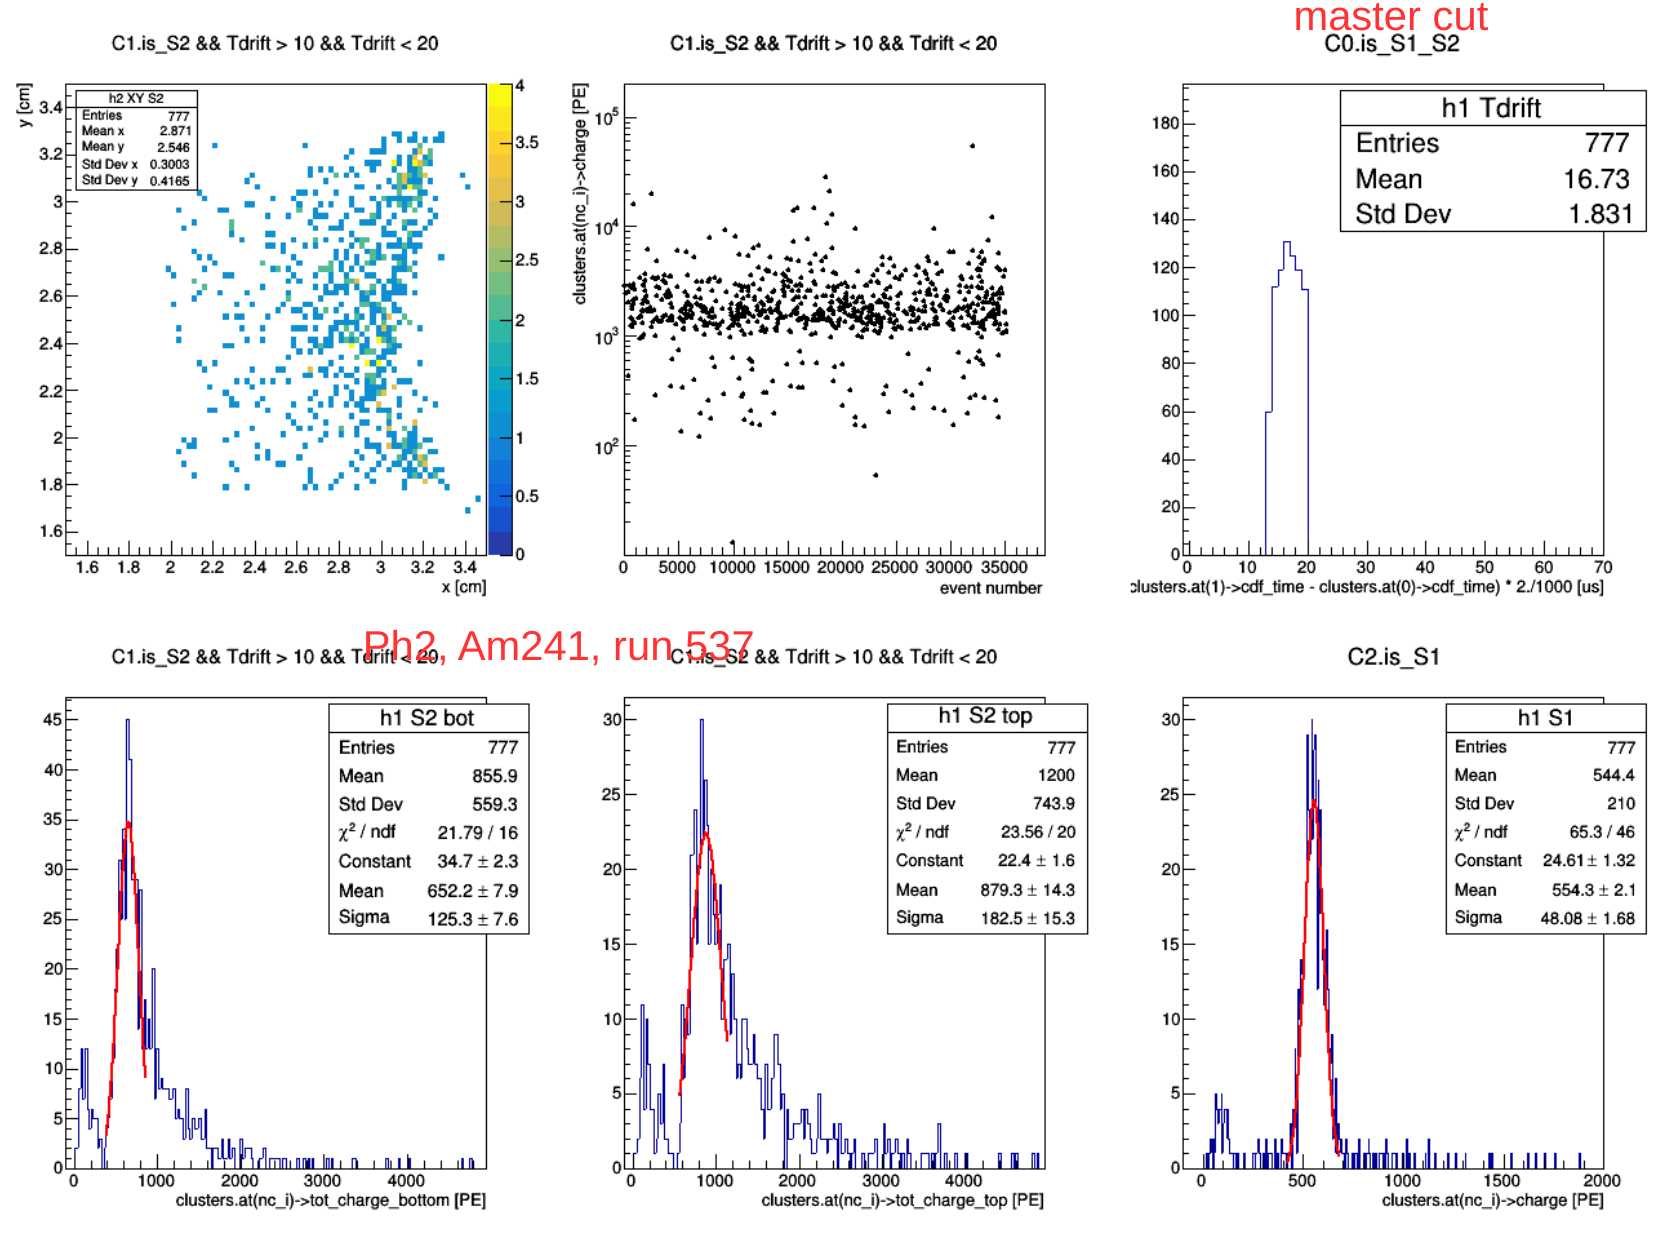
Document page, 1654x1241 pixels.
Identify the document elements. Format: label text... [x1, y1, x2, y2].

text_box master cut [1050, 0, 1654, 121]
picture [6, 23, 1654, 1224]
text_box Ph2, Am241, run 537 [218, 615, 901, 751]
